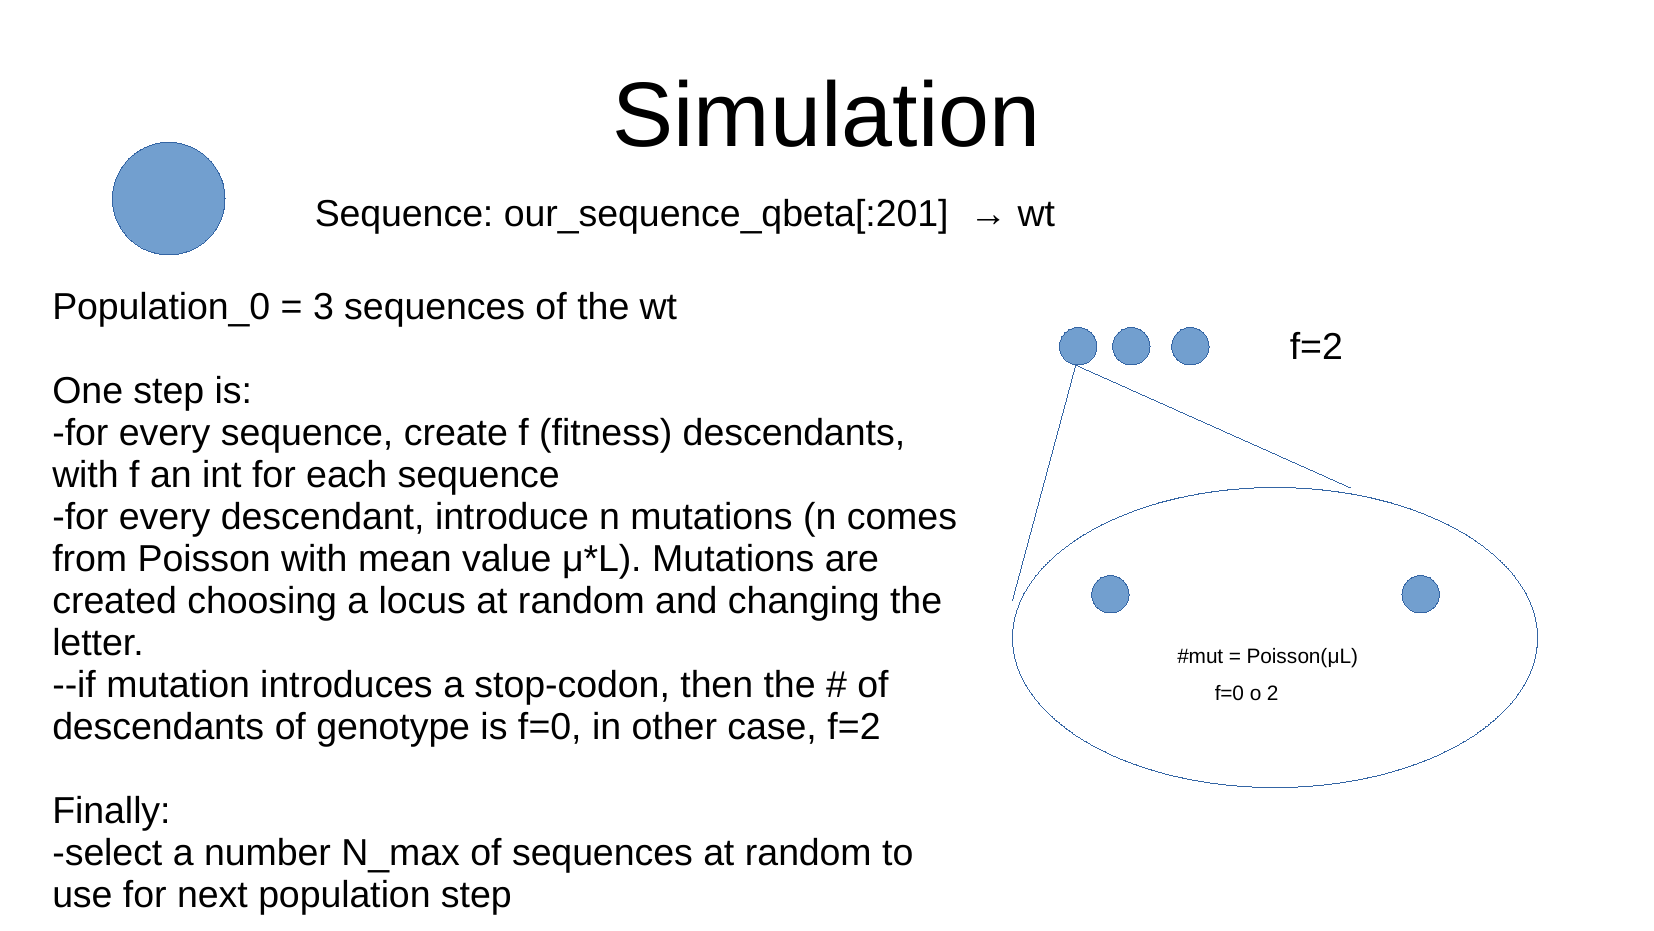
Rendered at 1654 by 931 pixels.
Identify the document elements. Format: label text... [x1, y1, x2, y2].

text_box [1401, 575, 1440, 613]
text_box [1112, 327, 1151, 365]
text_box [1171, 327, 1210, 365]
text_box [1091, 575, 1130, 613]
text_box #mut = Poisson(μL) [1162, 636, 1426, 676]
text_box Sequence: our_sequence_qbeta[:201] → wt [300, 185, 1463, 285]
text_box f=0 o 2 [1200, 674, 1538, 713]
text_box [1059, 327, 1097, 365]
text_box f=2 [1275, 318, 1613, 376]
title Simulation [82, 37, 1571, 193]
text_box [112, 142, 226, 255]
text_box Population_0 = 3 sequences of the wt One step is: -for every sequence, create f (fitness) descendants, with f an int for each sequence -for every descendant, introduce n mutations (n comes from Poisson with mean value μ*L). Mutations are created choosing a locus at random and changing the letter. --if mutation introduces a stop-codon, then the # of descendants of genotype is f=0, in other case, f=2 Finally: -select a number N_max of sequences at random to use for next population step [37, 278, 976, 931]
